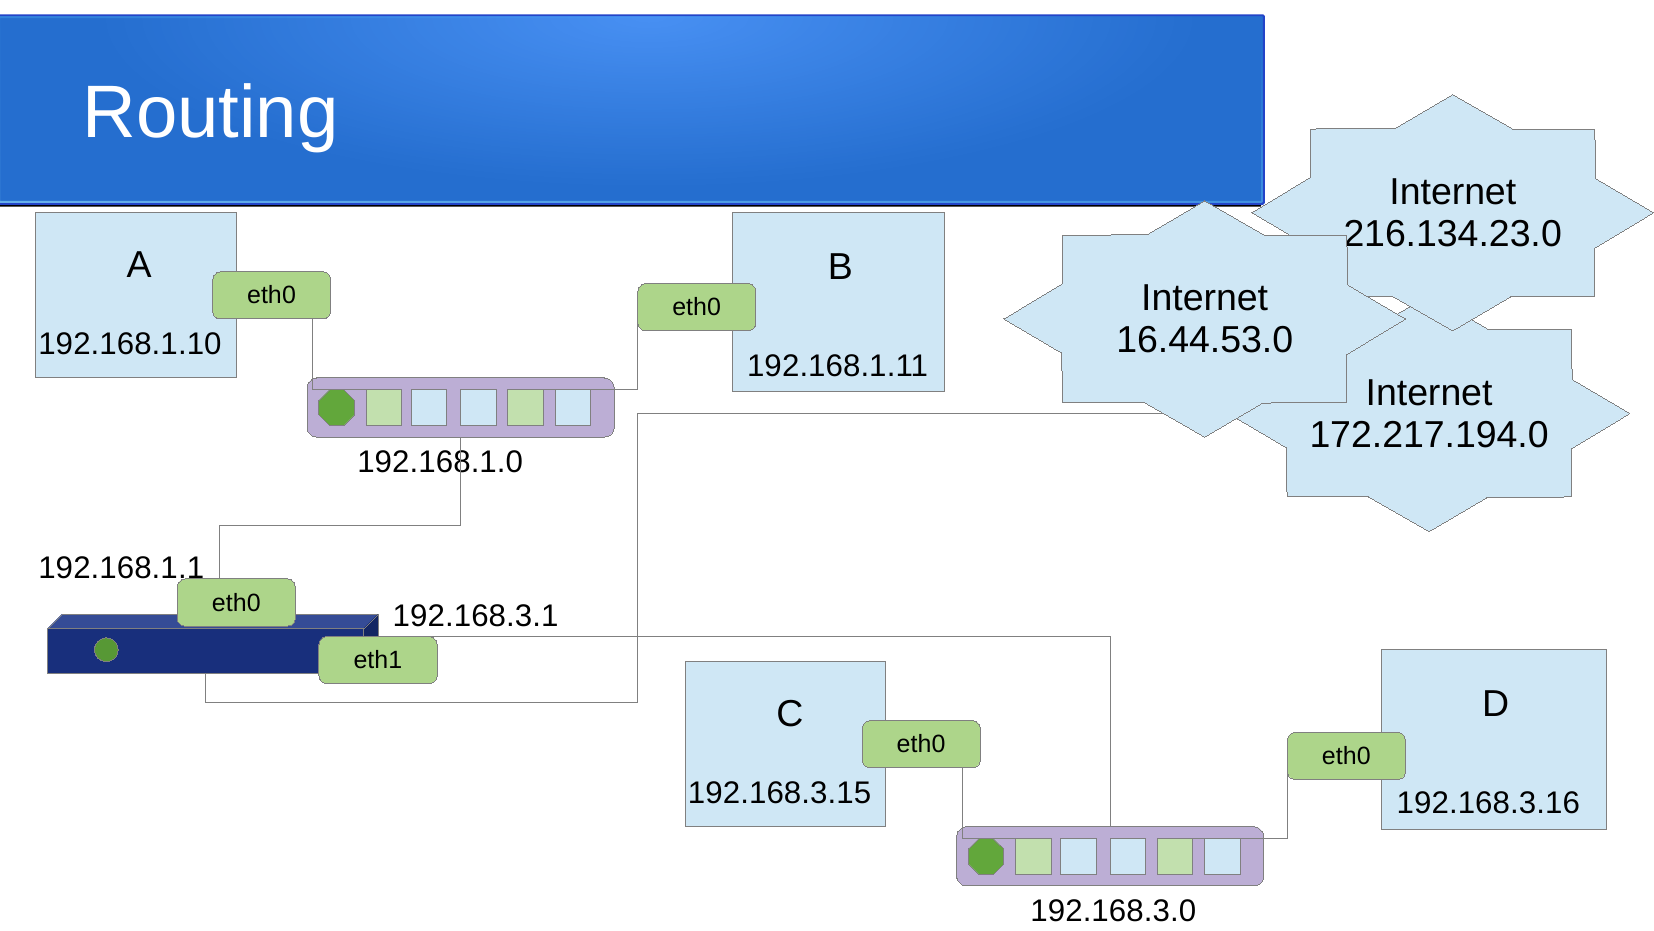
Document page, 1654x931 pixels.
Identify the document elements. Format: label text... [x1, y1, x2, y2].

text_box Internet 216.134.23.0 [1251, 94, 1654, 331]
text_box [47, 615, 377, 674]
text_box 192.168.1.10 [23, 318, 272, 378]
text_box [1381, 649, 1607, 777]
text_box eth0 [212, 271, 331, 319]
text_box [732, 212, 945, 340]
text_box 192.168.1.0 [342, 437, 460, 497]
text_box D [1467, 675, 1521, 733]
text_box Internet 172.217.194.0 [1237, 307, 1630, 532]
text_box [307, 377, 615, 438]
text_box 192.168.1.1 [23, 543, 272, 603]
text_box eth0 [1287, 732, 1406, 780]
text_box 192.168.3.1 [377, 590, 626, 650]
text_box [35, 212, 237, 318]
text_box 192.168.3.0 [1015, 885, 1264, 931]
text_box eth1 [318, 636, 438, 684]
text_box Internet 16.44.53.0 [1003, 200, 1406, 438]
text_box 192.168.3.16 [1381, 777, 1607, 863]
text_box 192.168.3.15 [673, 767, 922, 827]
text_box eth0 [862, 720, 981, 768]
text_box C [761, 685, 810, 767]
title Routing [82, 35, 1235, 189]
text_box [956, 826, 1264, 886]
text_box A [111, 236, 160, 318]
text_box 192.168.1.0 [461, 437, 591, 497]
text_box eth0 [637, 283, 756, 331]
text_box B [813, 238, 864, 296]
text_box eth0 [177, 578, 296, 627]
text_box [685, 661, 886, 767]
text_box 192.168.1.11 [732, 340, 945, 402]
